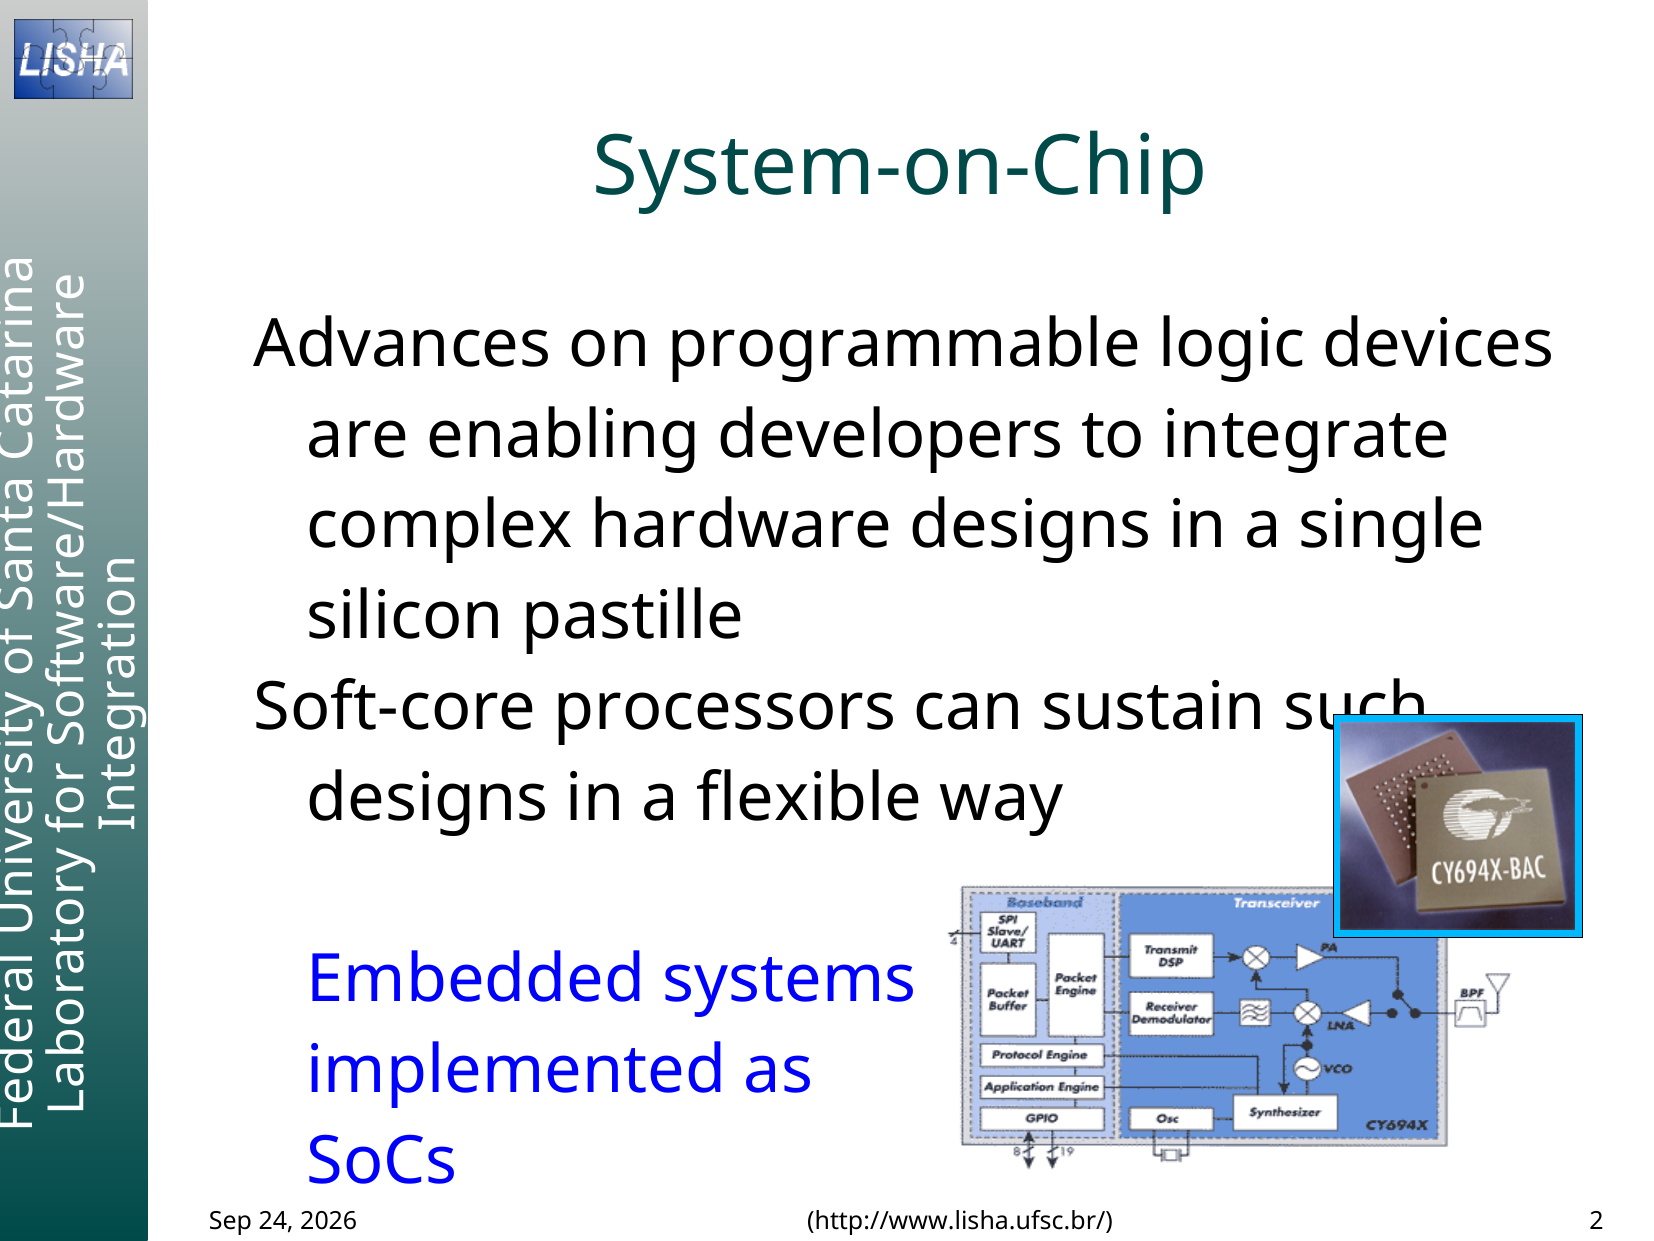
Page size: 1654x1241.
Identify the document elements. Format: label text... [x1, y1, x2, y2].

picture [1341, 723, 1574, 929]
title System-on-Chip [206, 58, 1595, 267]
list Advances on programmable logic devices are enabling developers to integrate complex hardware designs in a single silicon pastille Soft-core processors can sustain such designs in a flexible way Embedded systems implemented as SoCs [206, 295, 1595, 1103]
picture [944, 853, 1515, 1203]
text_box [1333, 714, 1583, 938]
picture [14, 19, 133, 99]
